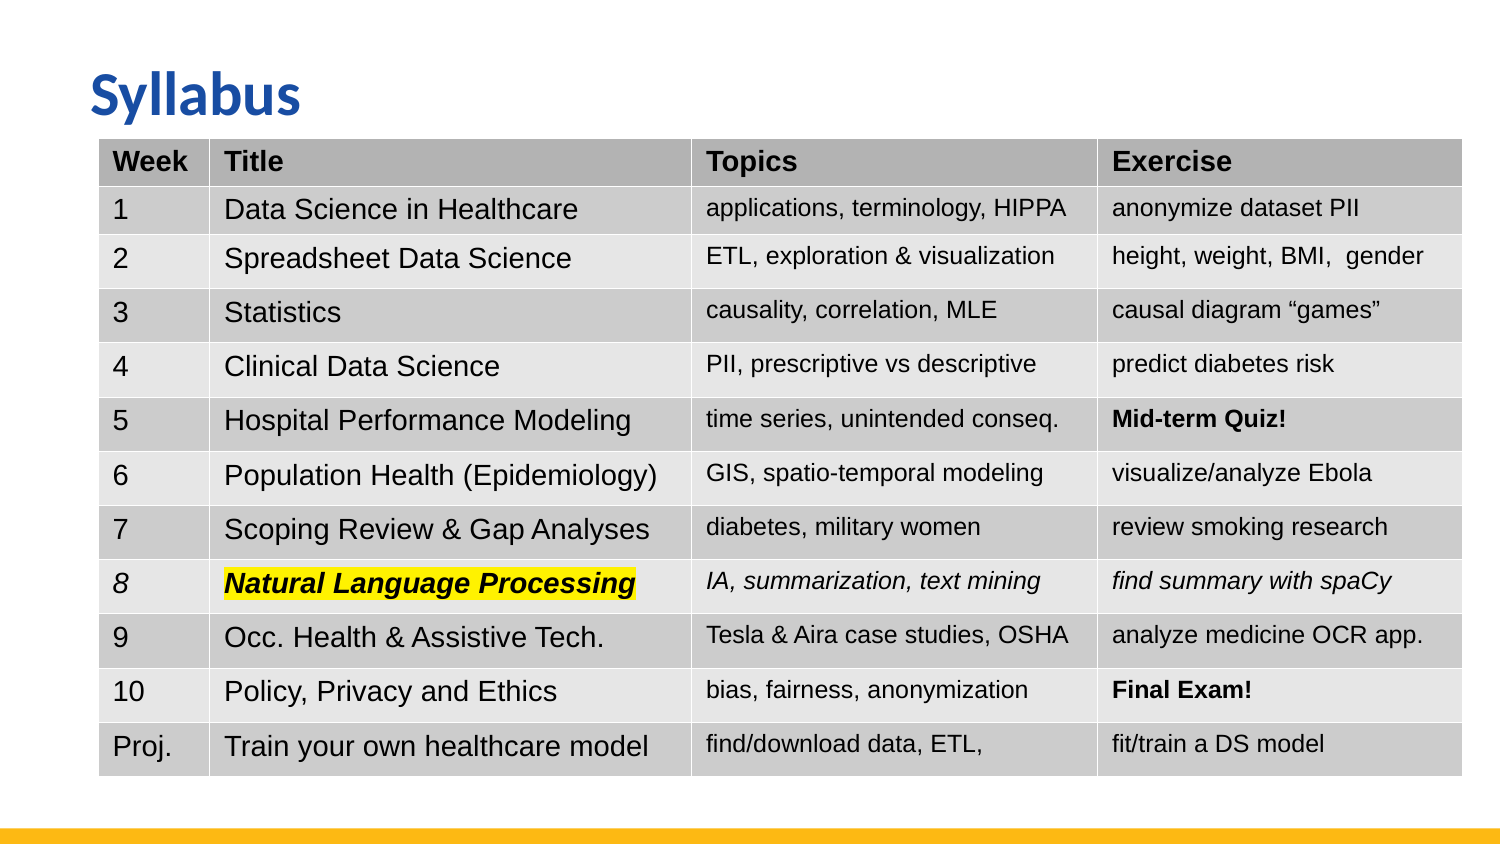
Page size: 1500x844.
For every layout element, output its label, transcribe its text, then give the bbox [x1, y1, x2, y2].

table_cell 1 [99, 187, 209, 234]
table_header Week [99, 139, 209, 186]
table_cell Occ. Health & Assistive Tech. [210, 614, 691, 668]
table_cell Final Exam! [1098, 669, 1462, 722]
table_cell GIS, spatio-temporal modeling [692, 452, 1097, 505]
table_cell Proj. [99, 723, 209, 776]
table_cell Population Health (Epidemiology) [210, 452, 691, 505]
table_cell 3 [99, 289, 209, 342]
table_cell Spreadsheet Data Science [210, 235, 691, 288]
table_cell fit/train a DS model [1098, 723, 1462, 776]
table_cell Data Science in Healthcare [210, 187, 691, 234]
table_cell 8 [99, 560, 209, 613]
table_cell ETL, exploration & visualization [692, 235, 1097, 288]
table_cell bias, fairness, anonymization [692, 669, 1097, 722]
table_cell Scoping Review & Gap Analyses [210, 506, 691, 559]
table_cell 6 [99, 452, 209, 505]
table_cell causal diagram “games” [1098, 289, 1462, 342]
table_cell Clinical Data Science [210, 343, 691, 397]
table_cell 5 [99, 398, 209, 451]
table_cell 4 [99, 343, 209, 397]
table_cell 7 [99, 506, 209, 559]
table_header Topics [692, 139, 1097, 186]
table_cell visualize/analyze Ebola [1098, 452, 1462, 505]
table_cell 9 [99, 614, 209, 668]
table_cell diabetes, military women [692, 506, 1097, 559]
table_cell review smoking research [1098, 506, 1462, 559]
table_cell time series, unintended conseq. [692, 398, 1097, 451]
table_header Title [210, 139, 691, 186]
table_cell analyze medicine OCR app. [1098, 614, 1462, 668]
table_cell 2 [99, 235, 209, 288]
table_cell causality, correlation, MLE [692, 289, 1097, 342]
table_cell find summary with spaCy [1098, 560, 1462, 613]
table_header Exercise [1098, 139, 1462, 186]
table_cell Hospital Performance Modeling [210, 398, 691, 451]
table_cell predict diabetes risk [1098, 343, 1462, 397]
table_cell IA, summarization, text mining [692, 560, 1097, 613]
table_cell Natural Language Processing [210, 560, 691, 613]
title Syllabus [75, 0, 1425, 197]
table_cell Mid-term Quiz! [1098, 398, 1462, 451]
table_cell find/download data, ETL, [692, 723, 1097, 776]
table_cell Statistics [210, 289, 691, 342]
table_cell Policy, Privacy and Ethics [210, 669, 691, 722]
table_cell Train your own healthcare model [210, 723, 691, 776]
table_cell PII, prescriptive vs descriptive [692, 343, 1097, 397]
table_cell 10 [99, 669, 209, 722]
table_cell height, weight, BMI, gender [1098, 235, 1462, 288]
table_cell anonymize dataset PII [1098, 187, 1462, 234]
table_cell Tesla & Aira case studies, OSHA [692, 614, 1097, 668]
table_cell applications, terminology, HIPPA [692, 187, 1097, 234]
